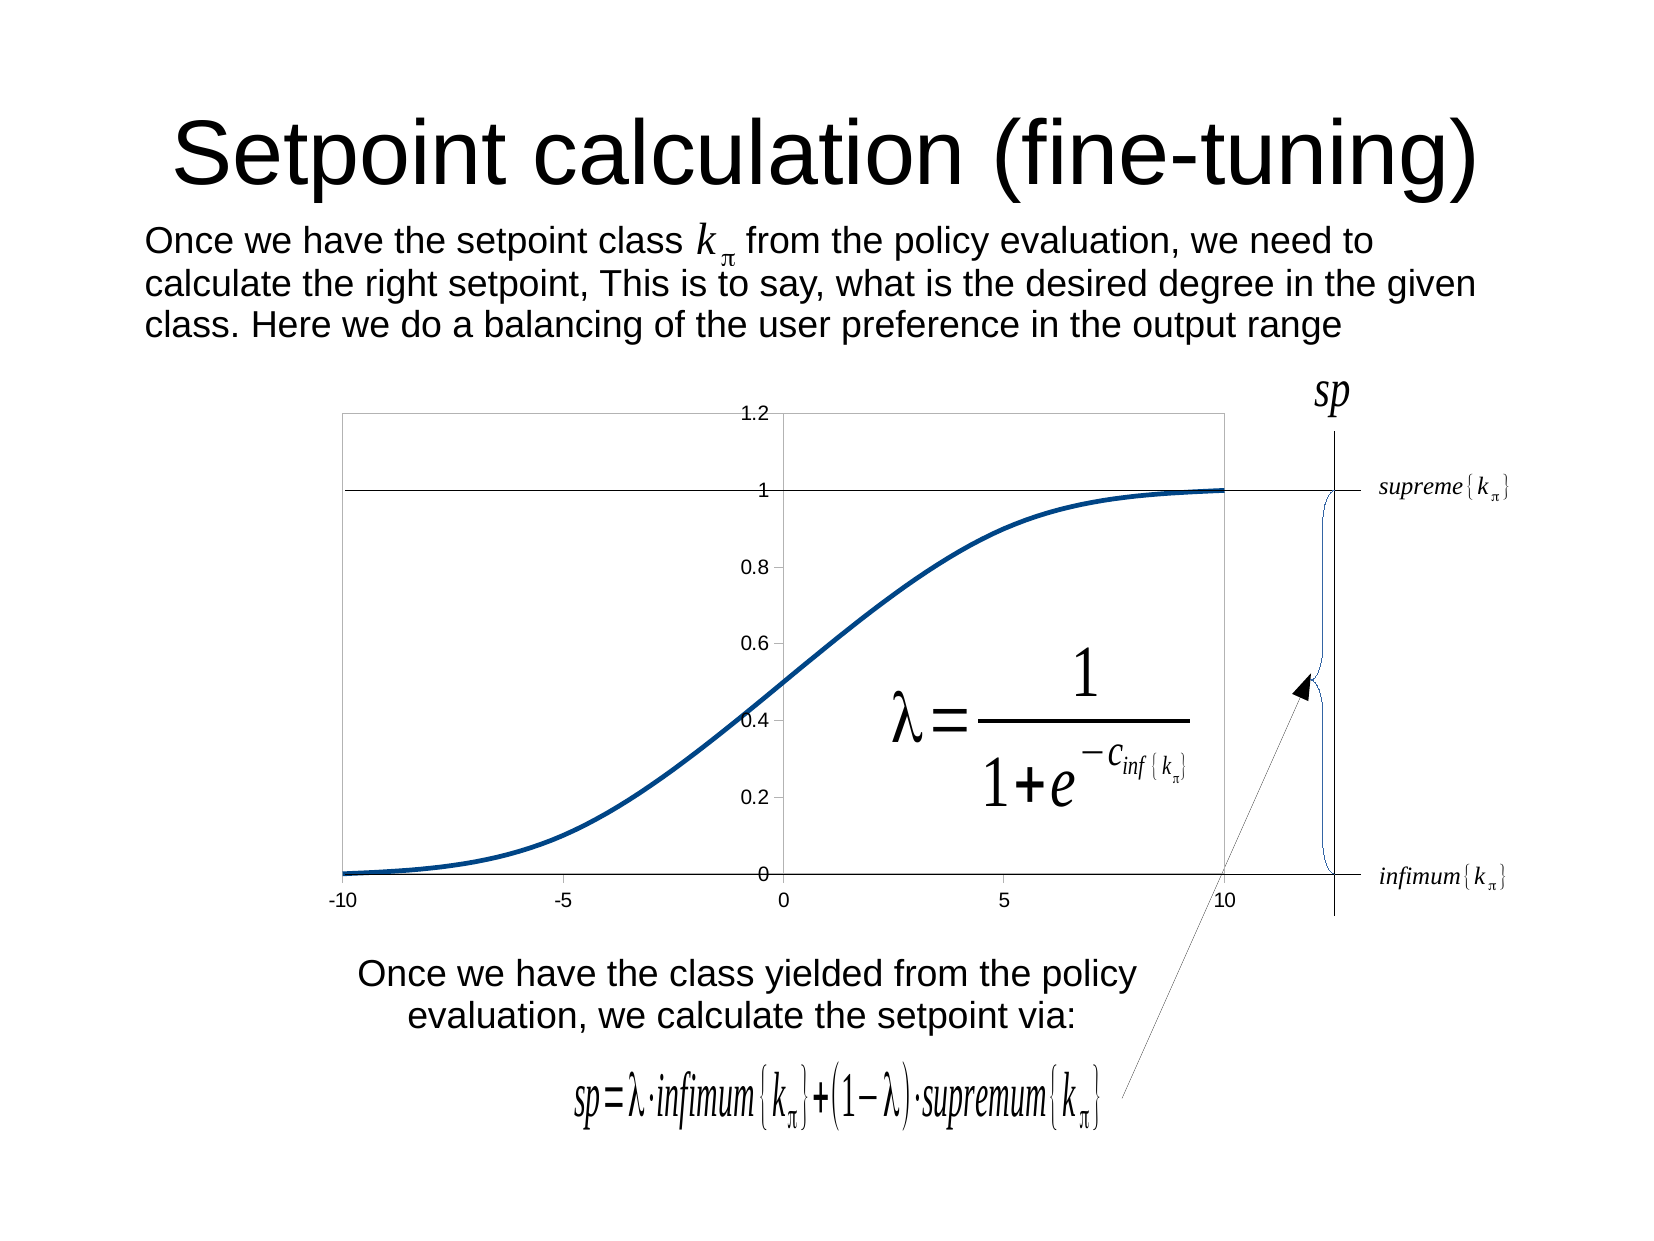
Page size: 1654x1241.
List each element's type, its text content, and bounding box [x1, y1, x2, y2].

text_box Once we have the class yielded from the policy evaluation, we calculate the setpoint via: [342, 944, 1229, 1044]
chart [566, 1057, 1112, 1134]
chart [1372, 472, 1518, 502]
chart [685, 215, 747, 266]
text_box Once we have the setpoint class from the policy evaluation, we need to calculate the right setpoint, This is to say, what is the desired degree in the given class. Here we do a balancing of the user preference in the output range [129, 212, 1536, 396]
title Setpoint calculation (fine-tuning) [82, 49, 1571, 257]
chart [1372, 862, 1515, 892]
chart [309, 395, 1255, 928]
chart [1304, 360, 1363, 420]
